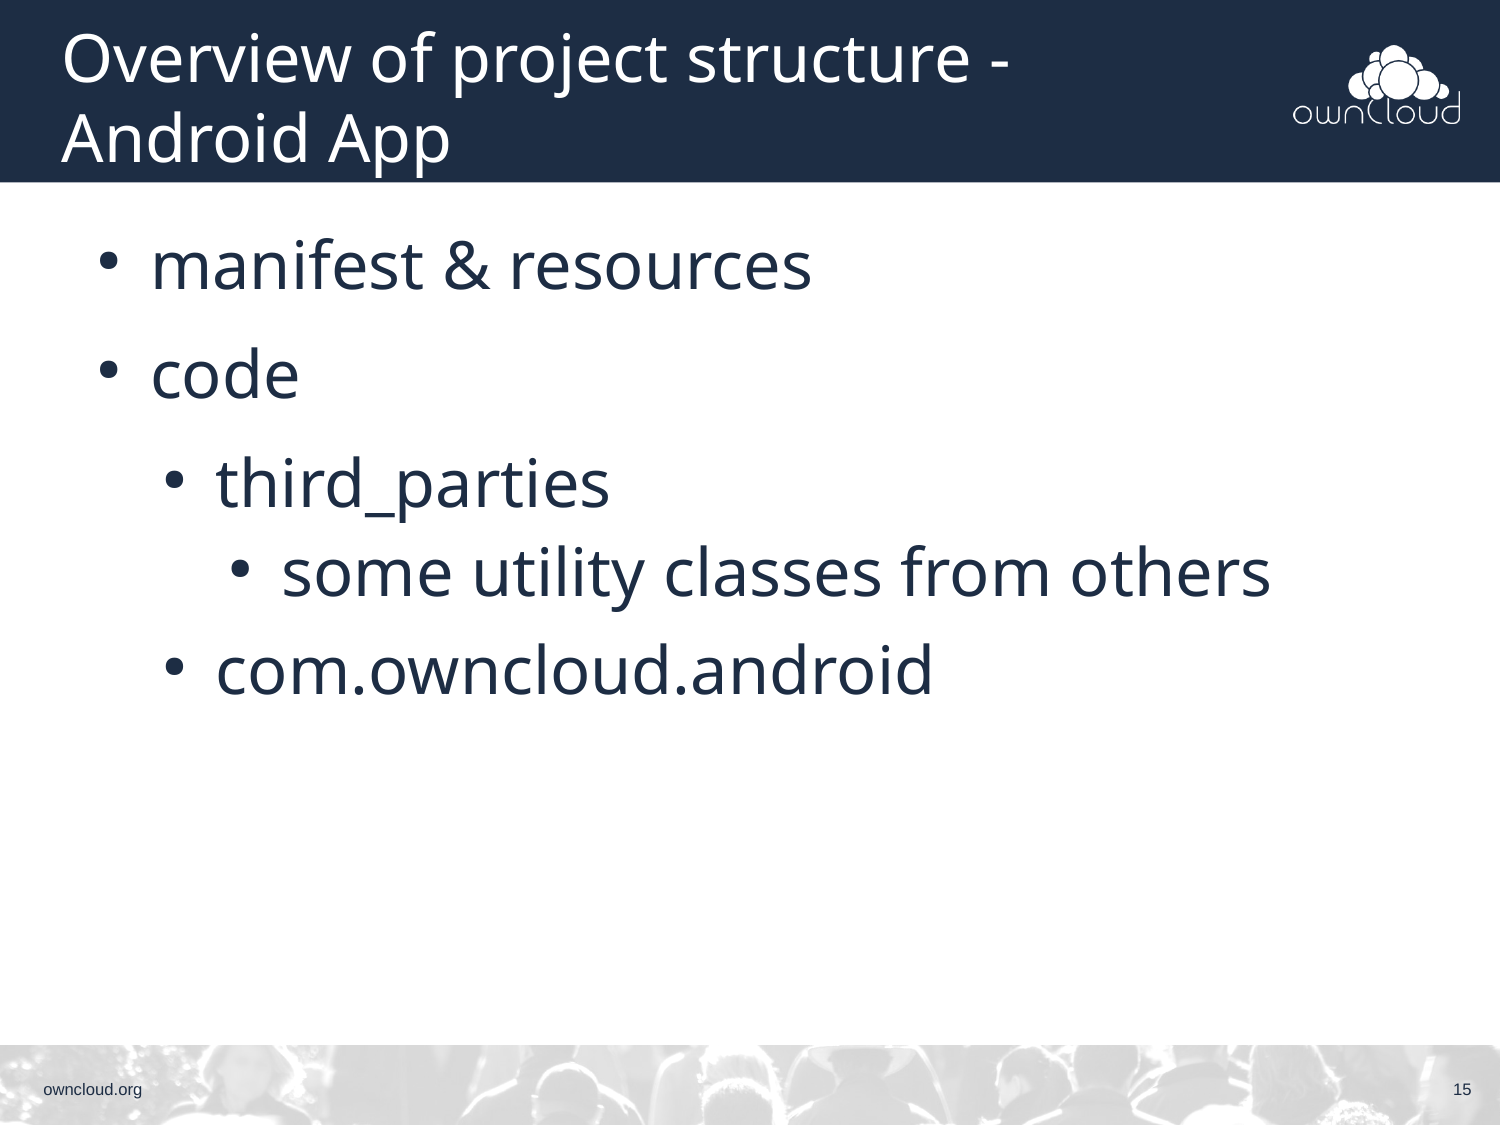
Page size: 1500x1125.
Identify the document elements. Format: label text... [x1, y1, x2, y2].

picture [0, 1045, 1500, 1125]
title Overview of project structure - Android App [46, 5, 1258, 187]
list manifest & resources code third_parties some utility classes from others com.owncloud.android [46, 214, 1406, 1004]
picture [1293, 45, 1460, 124]
